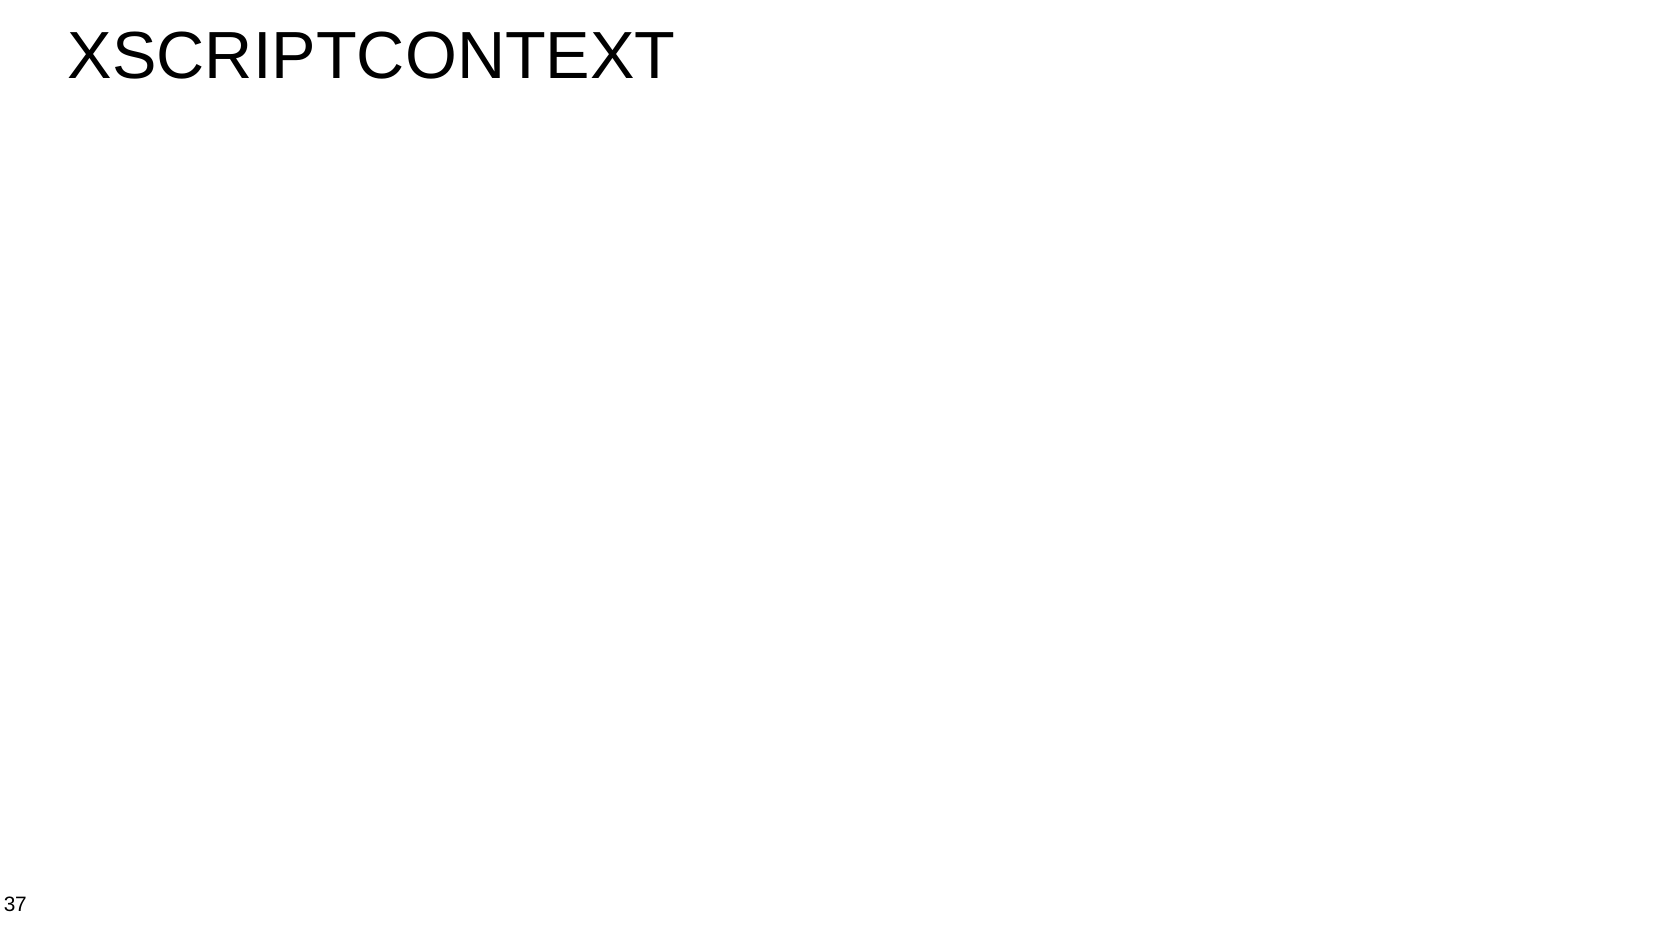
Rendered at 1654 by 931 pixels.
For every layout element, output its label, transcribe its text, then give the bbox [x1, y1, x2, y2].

subtitle XSCRIPTCONTEXT [67, 17, 1557, 172]
text_box <number> [0, 885, 113, 924]
